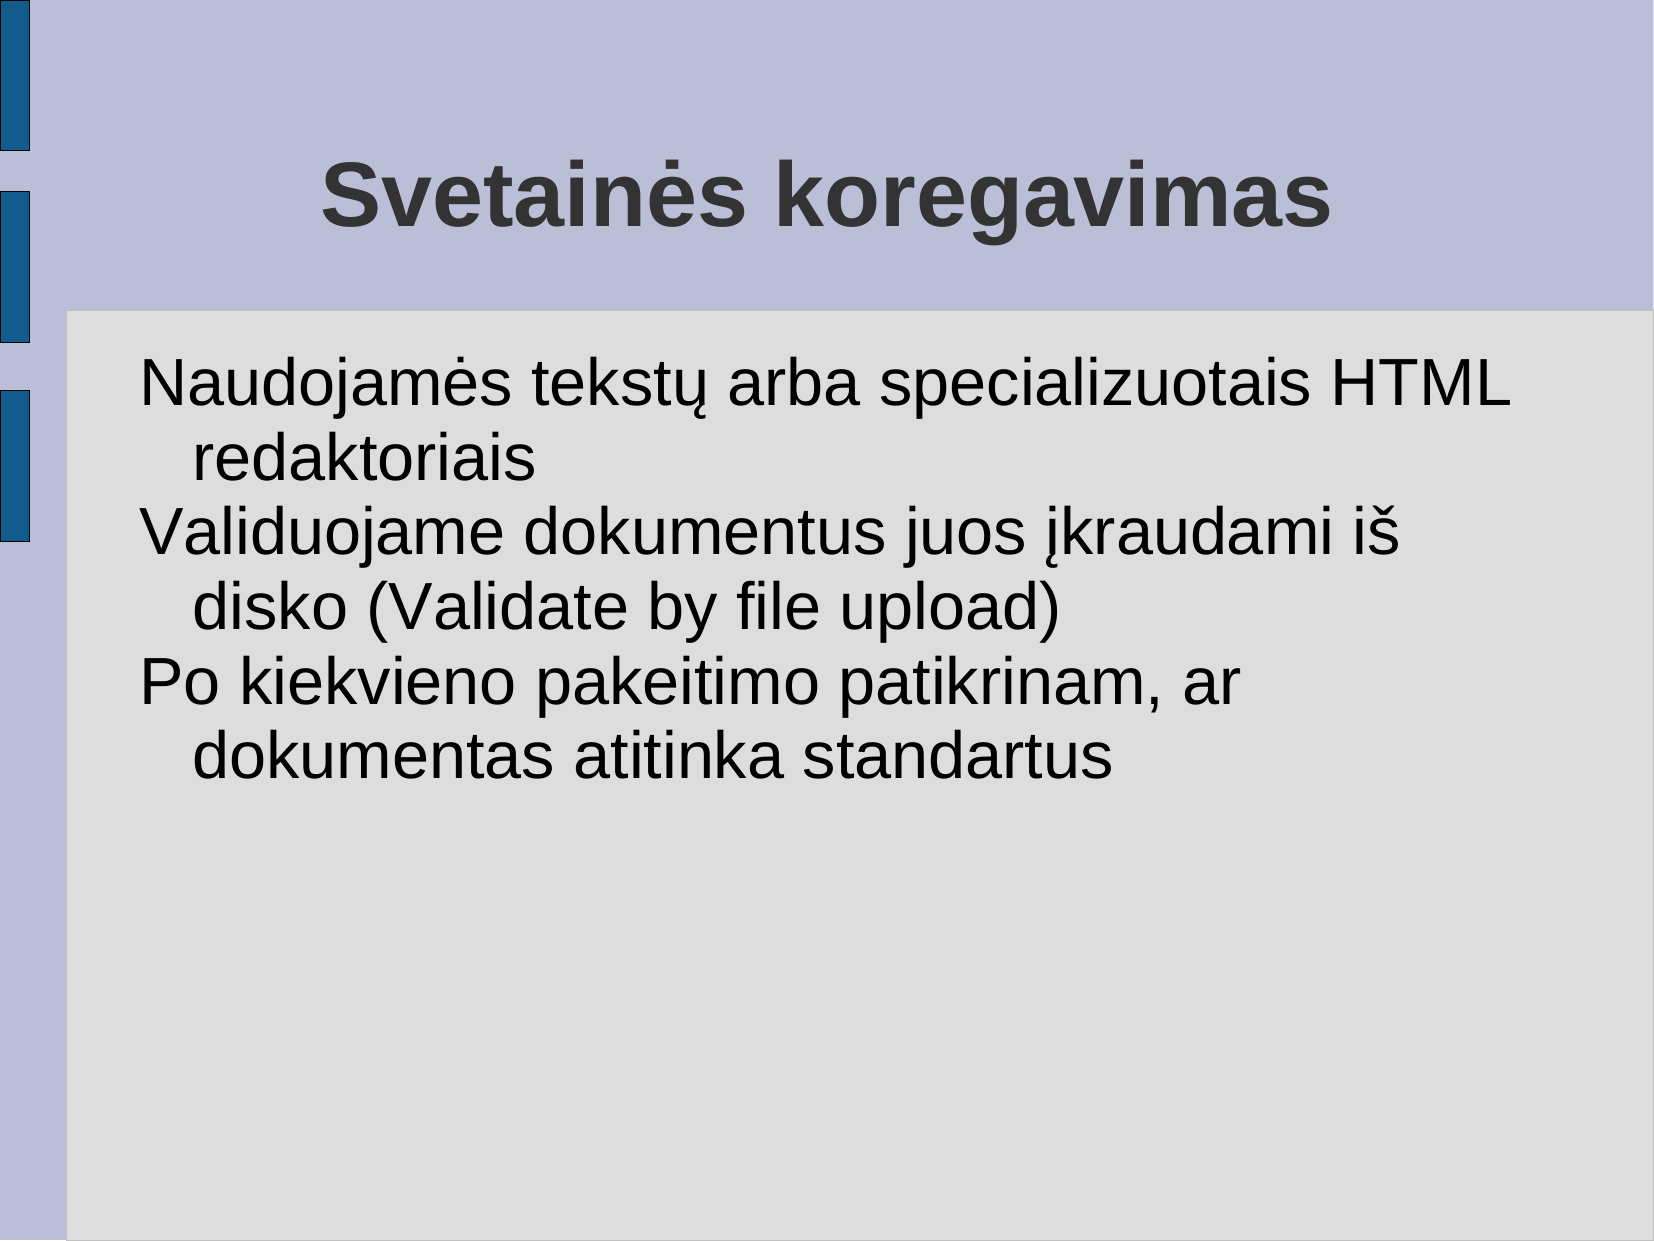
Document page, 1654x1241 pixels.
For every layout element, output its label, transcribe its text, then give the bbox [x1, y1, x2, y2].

list Naudojamės tekstų arba specializuotais HTML redaktoriais Validuojame dokumentus juos įkraudami iš disko (Validate by file upload) Po kiekvieno pakeitimo patikrinam, ar dokumentas atitinka standartus [121, 344, 1534, 1127]
title Svetainės koregavimas [121, 91, 1534, 299]
